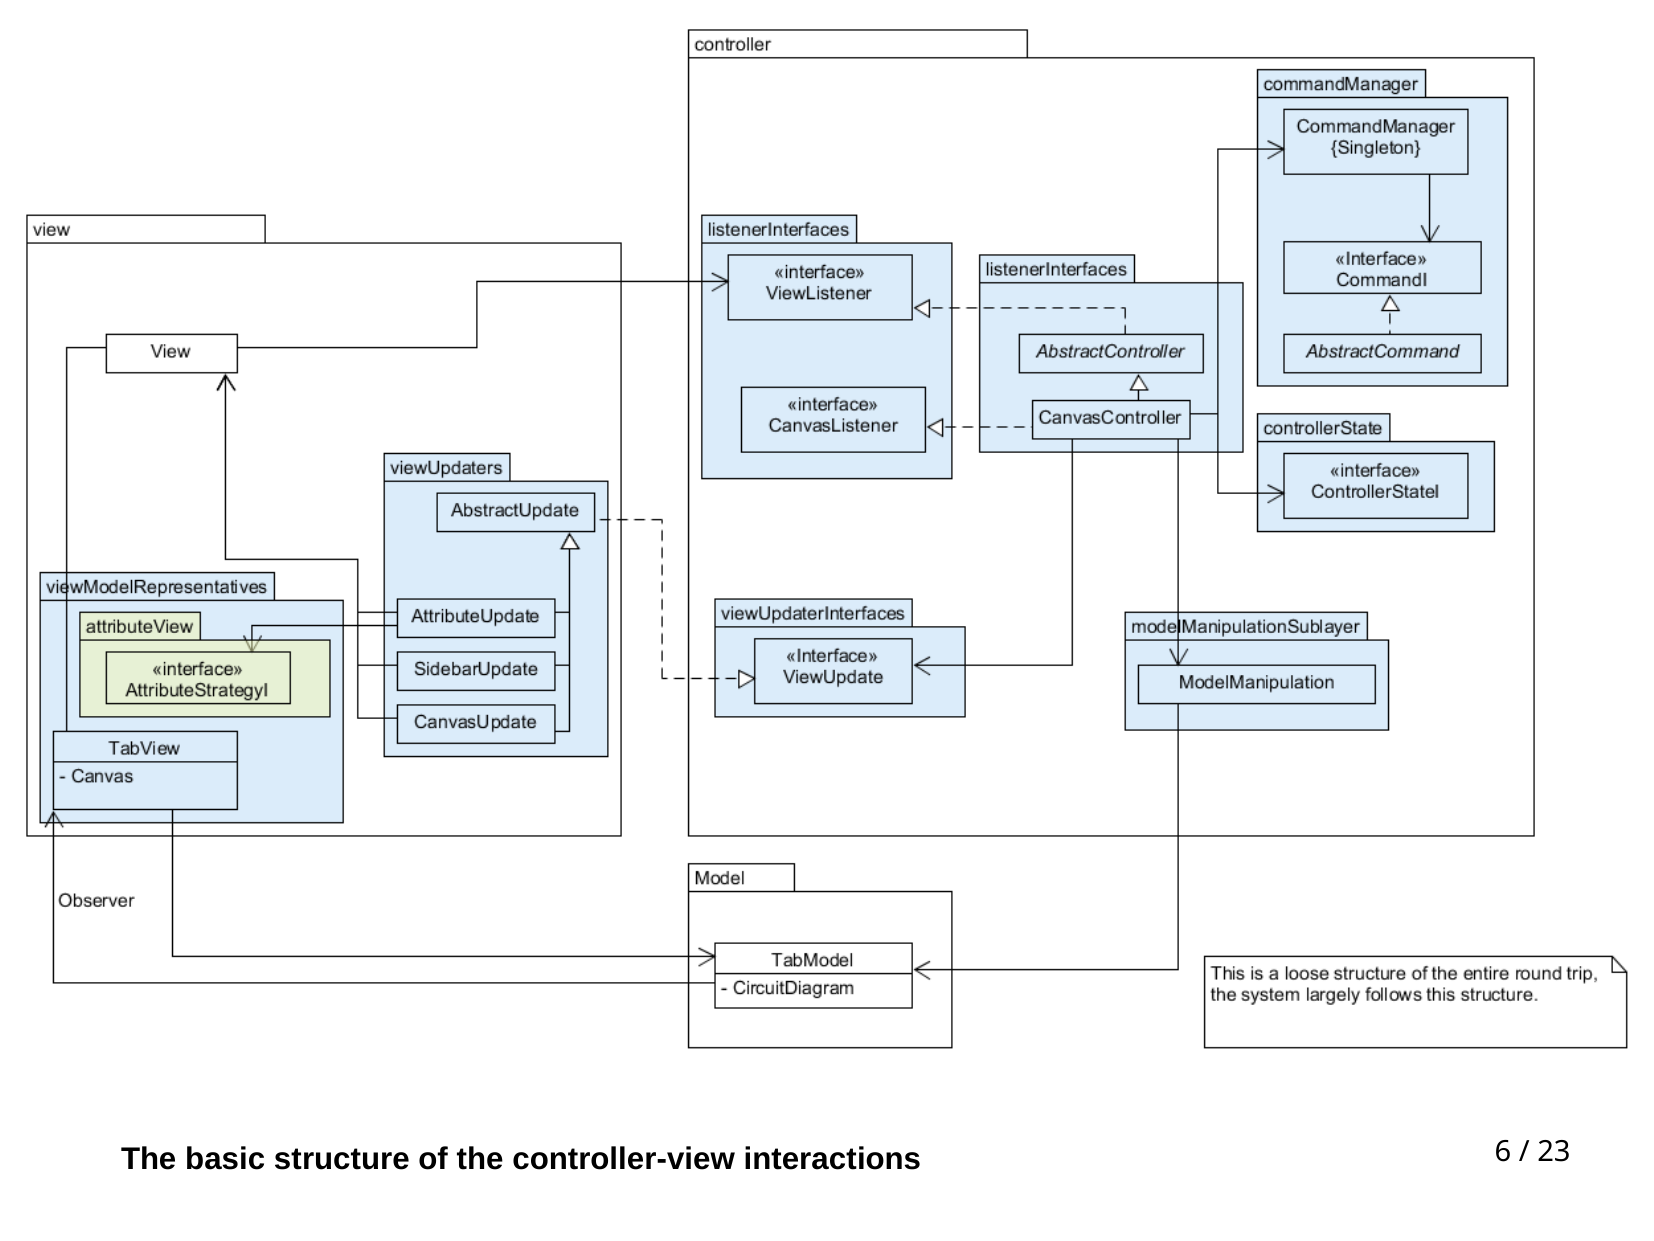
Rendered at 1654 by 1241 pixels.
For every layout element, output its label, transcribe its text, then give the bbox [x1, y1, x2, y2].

text_box The basic structure of the controller-view interactions [106, 1133, 969, 1193]
picture [0, 3, 1654, 1075]
